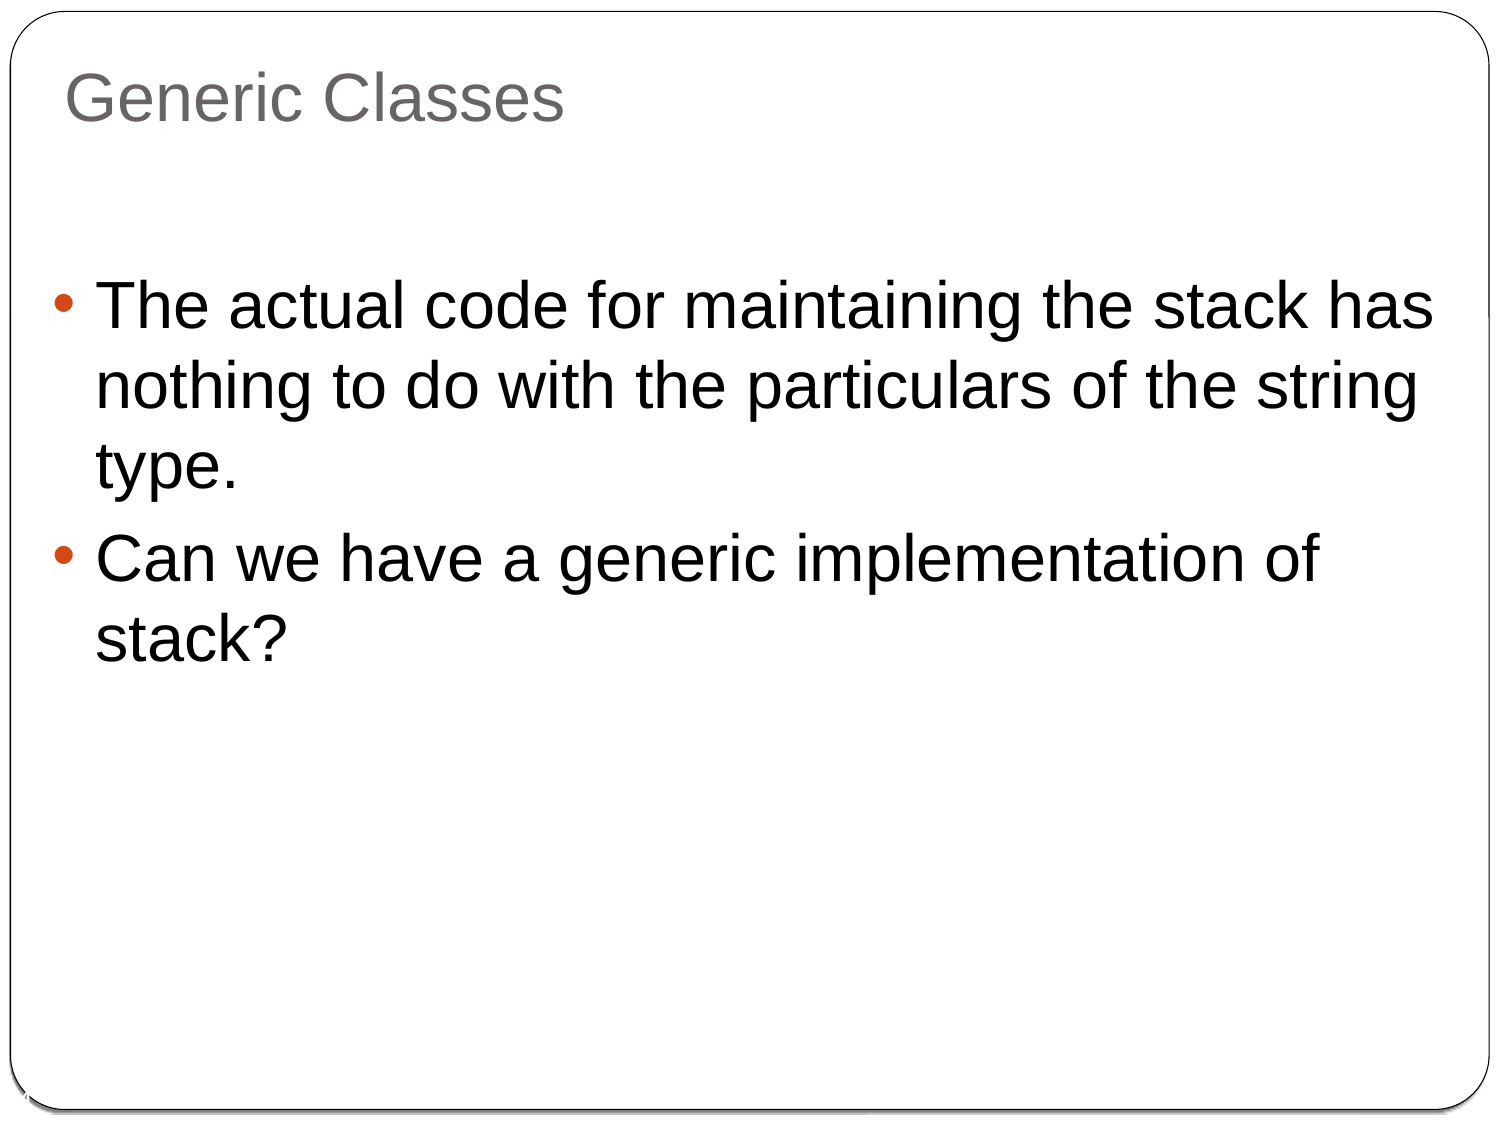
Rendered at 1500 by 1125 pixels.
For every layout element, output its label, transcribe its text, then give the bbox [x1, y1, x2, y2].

list The actual code for maintaining the stack has nothing to do with the particulars of the string type. Can we have a generic implementation of stack? [37, 162, 1463, 1088]
title Generic Classes [50, 45, 1450, 150]
slide_number <number> [0, 1074, 50, 1125]
